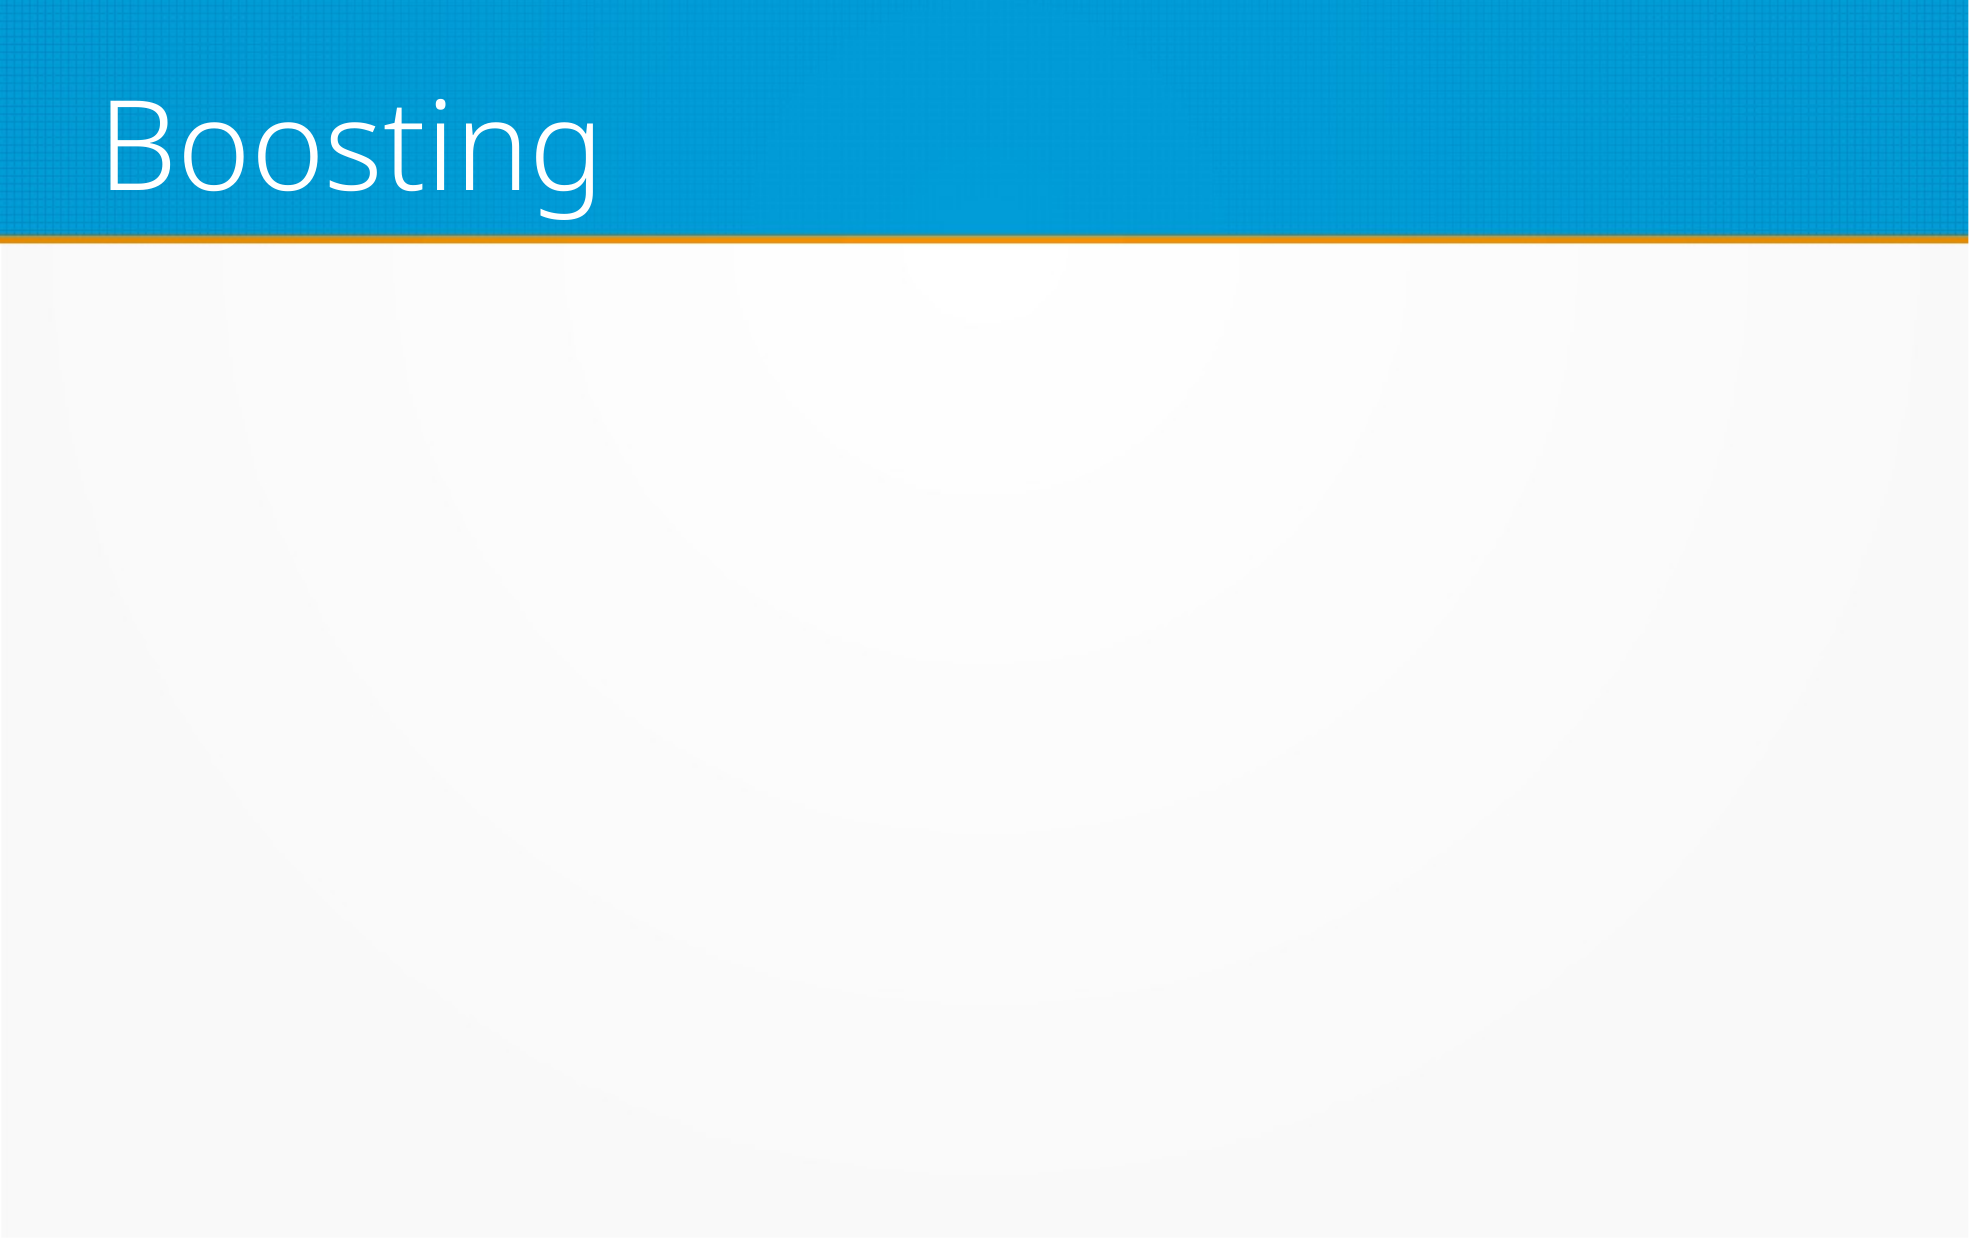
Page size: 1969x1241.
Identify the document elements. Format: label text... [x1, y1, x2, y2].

picture [0, 233, 1969, 1241]
title Boosting [98, 19, 1870, 227]
